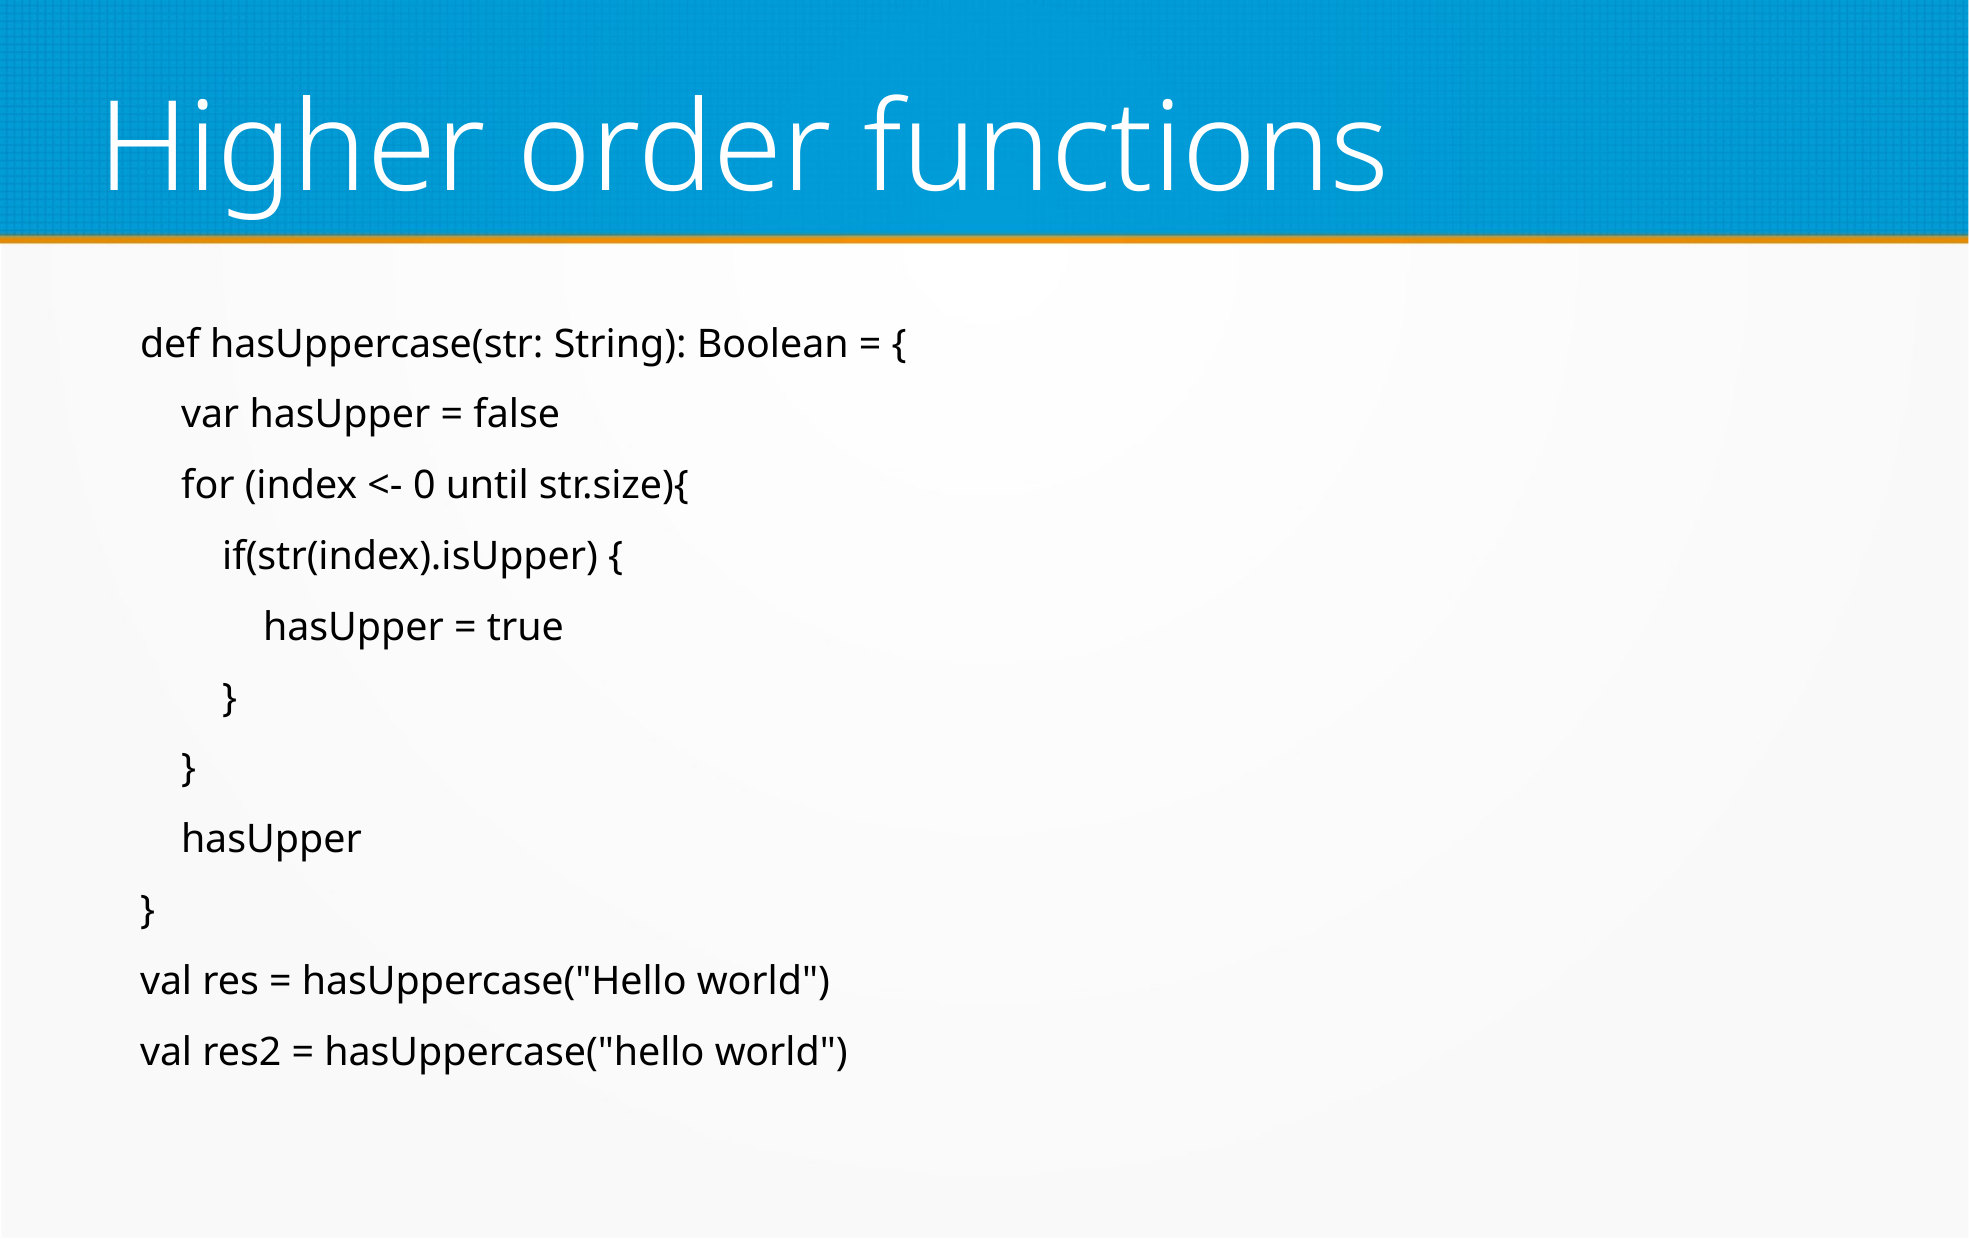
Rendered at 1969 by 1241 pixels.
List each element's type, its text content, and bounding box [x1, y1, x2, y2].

picture [0, 233, 1969, 1241]
list def hasUppercase(str: String): Boolean = { var hasUpper = false for (index <- 0 until str.size){ if(str(index).isUpper) { hasUpper = true } } hasUpper } val res = hasUppercase("Hello world") val res2 = hasUppercase("hello world") [98, 315, 1861, 1081]
title Higher order functions [98, 19, 1870, 227]
